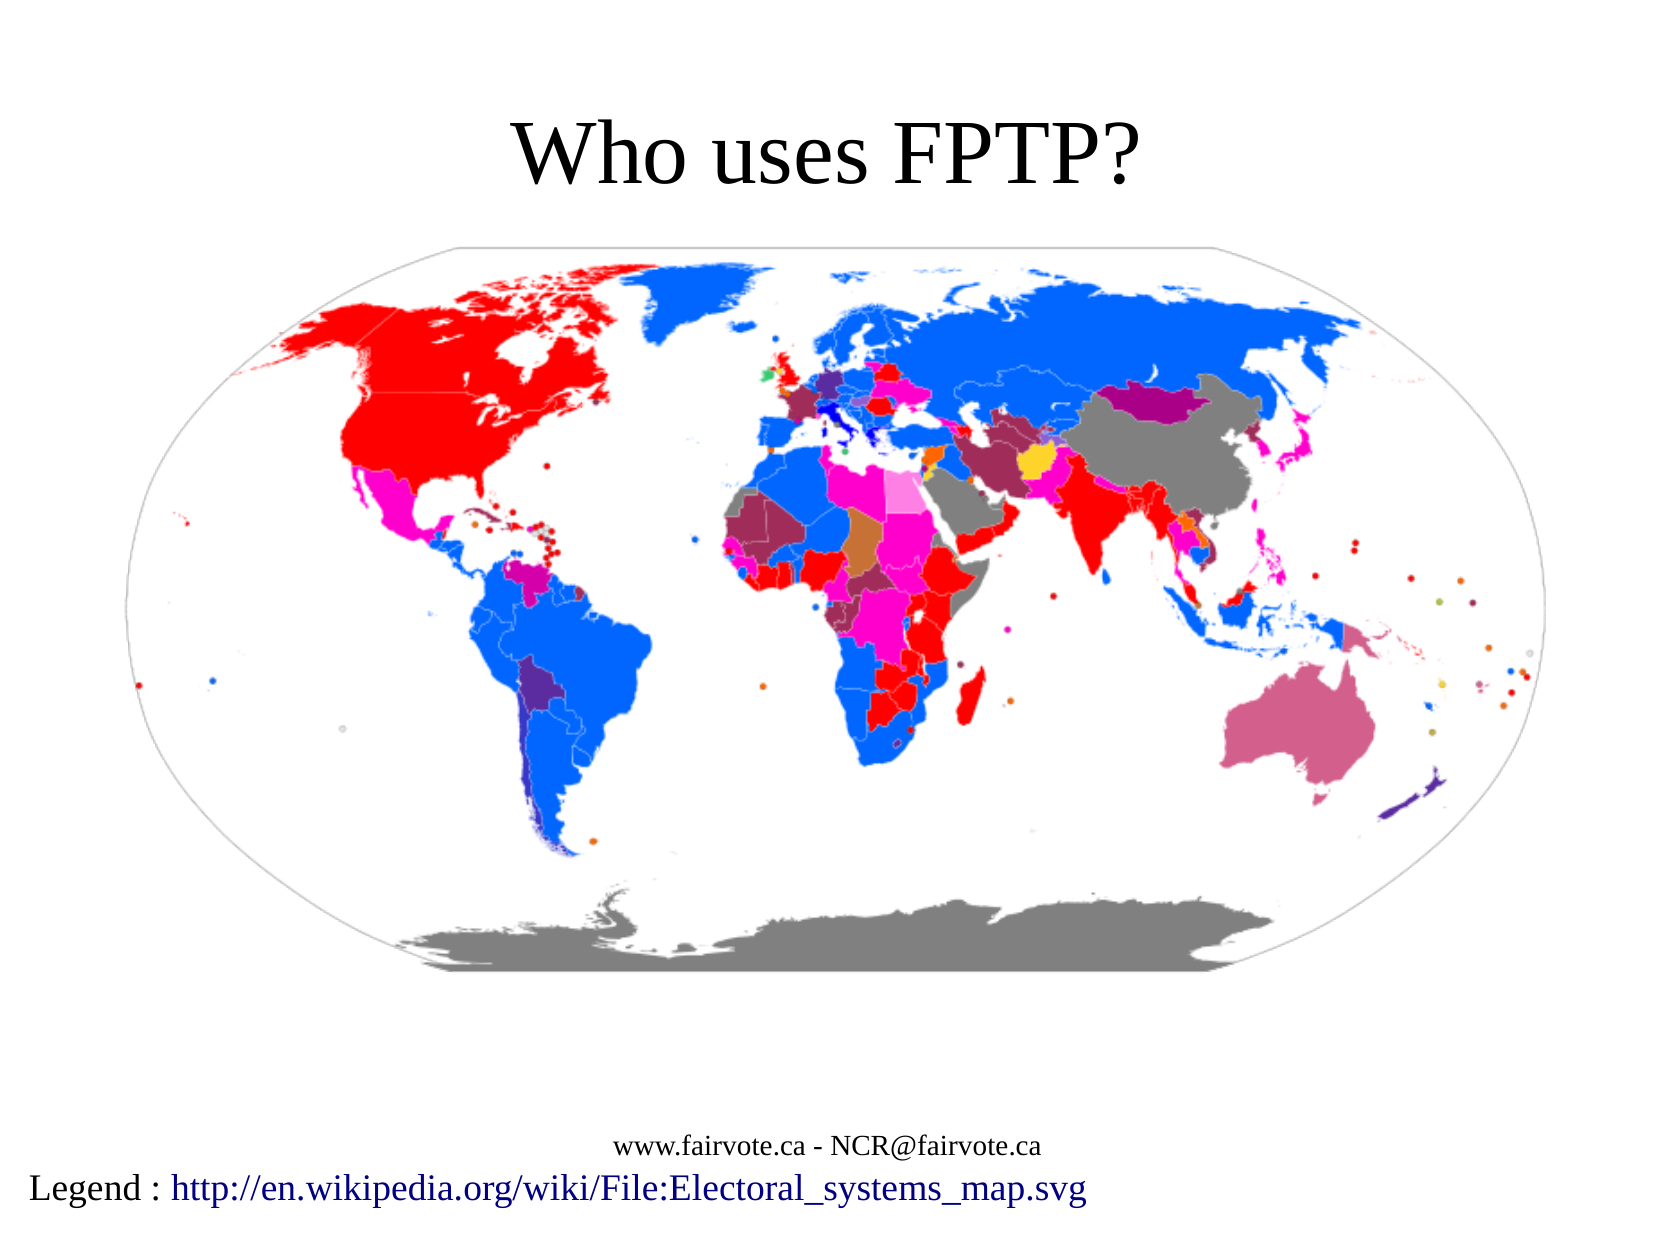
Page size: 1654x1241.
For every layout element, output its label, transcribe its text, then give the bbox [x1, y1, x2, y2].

text_box Legend : http://en.wikipedia.org/wiki/File:Electoral_systems_map.svg [13, 1159, 1229, 1217]
picture [111, 243, 1546, 981]
title Who uses FPTP? [82, 49, 1571, 257]
